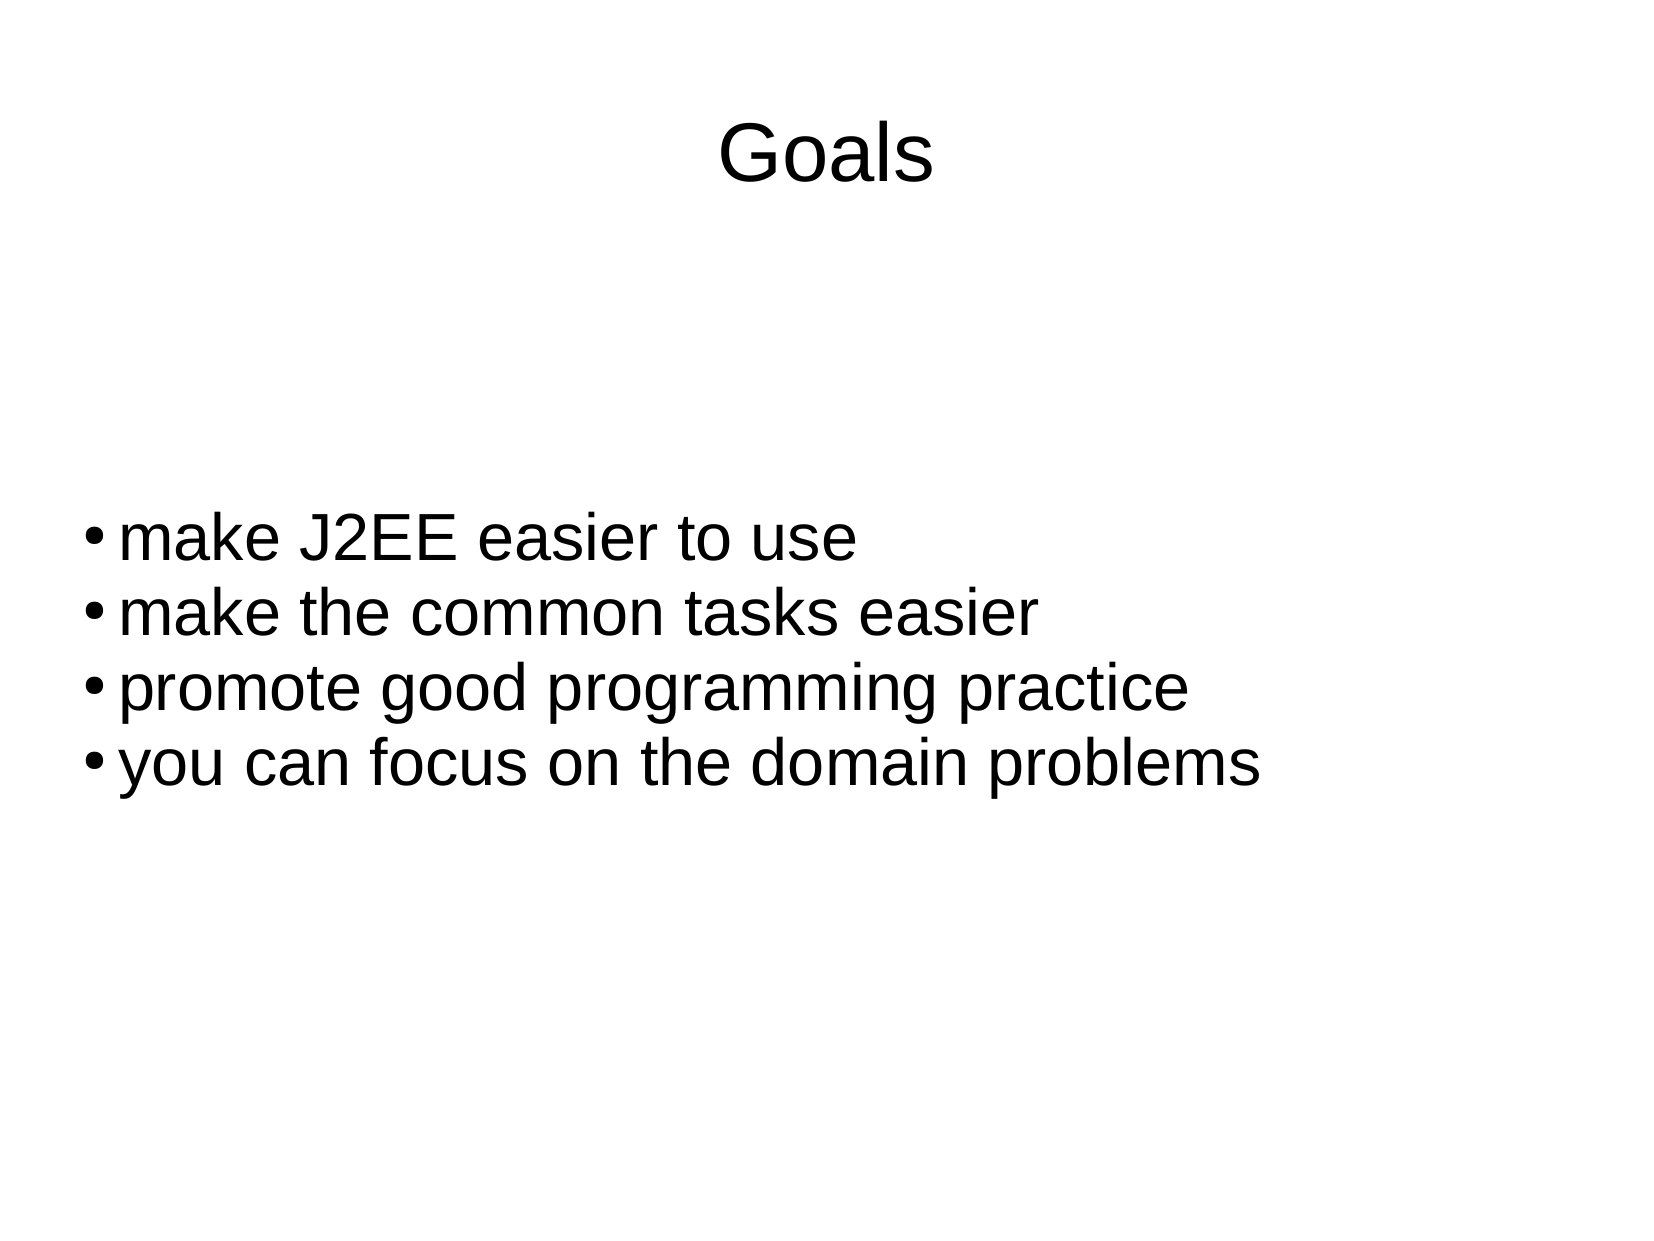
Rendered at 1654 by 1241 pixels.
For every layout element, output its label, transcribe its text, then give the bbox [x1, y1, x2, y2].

title Goals [82, 49, 1571, 257]
subtitle make J2EE easier to use make the common tasks easier promote good programming practice you can focus on the domain problems [82, 290, 1571, 1010]
